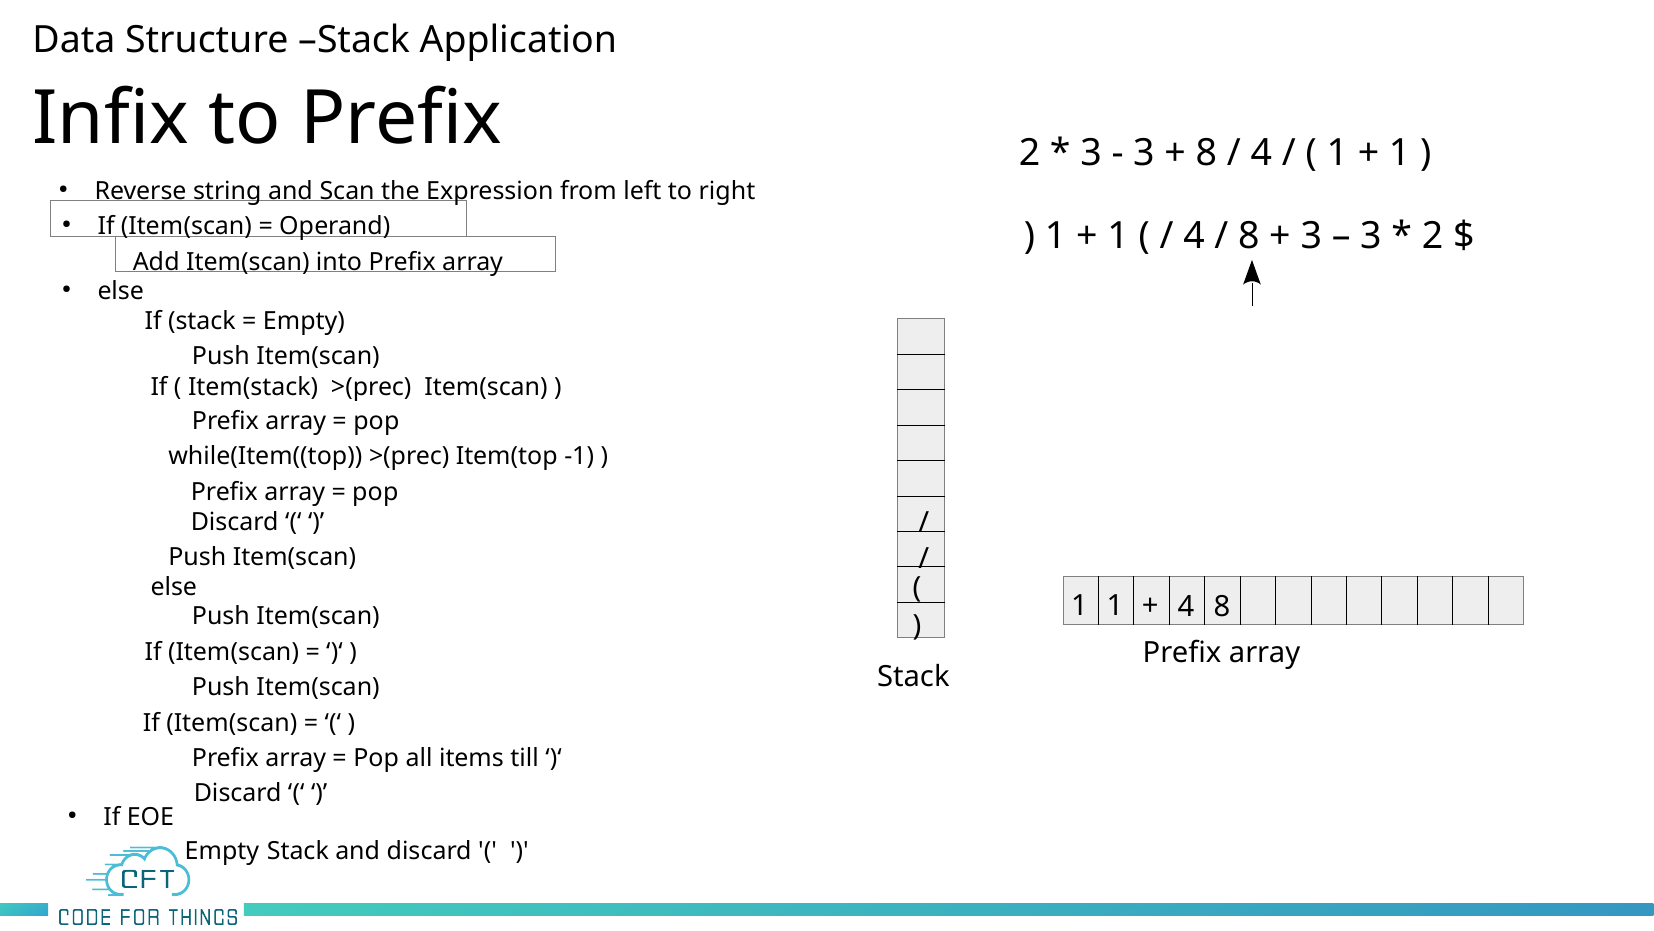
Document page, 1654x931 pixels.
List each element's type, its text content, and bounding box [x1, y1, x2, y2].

text_box Prefix array = Pop all items till ‘)‘ [141, 732, 685, 792]
text_box Prefix array = pop [141, 395, 498, 430]
text_box [1418, 576, 1452, 625]
text_box [1312, 576, 1346, 625]
text_box Add Item(scan) into Prefix array [82, 236, 780, 286]
text_box Push Item(scan) [141, 661, 473, 706]
text_box If (Item(scan) = ‘(‘ ) [92, 696, 449, 756]
text_box Prefix array = pop [140, 466, 442, 526]
text_box [897, 461, 945, 496]
text_box [1241, 576, 1275, 624]
text_box ) 1 + 1 ( / 4 / 8 + 3 – 3 * 2 $ [973, 200, 1577, 260]
text_box 8 [1211, 577, 1248, 627]
text_box [1453, 576, 1488, 625]
text_box [897, 532, 903, 559]
text_box Reverse string and Scan the Expression from left to right [44, 165, 960, 225]
text_box else [100, 561, 243, 621]
text_box 2 * 3 - 3 + 8 / 4 / ( 1 + 1 ) [968, 118, 1554, 178]
text_box Stack [862, 647, 973, 697]
text_box 1 [1056, 576, 1105, 627]
text_box Prefix array [1128, 624, 1341, 674]
text_box [897, 355, 945, 389]
text_box [1382, 576, 1417, 625]
text_box [1276, 576, 1311, 624]
text_box If ( Item(stack) >(prec) Item(scan) ) [100, 360, 632, 406]
title Data Structure –Stack Application Infix to Prefix [32, 12, 1536, 166]
text_box If EOE [53, 791, 201, 836]
text_box Discard ‘(‘ ‘)’ [143, 767, 475, 812]
text_box Discard ‘(‘ ‘)’ [140, 496, 376, 531]
text_box / [903, 494, 944, 544]
text_box [897, 426, 945, 460]
text_box [897, 390, 945, 425]
text_box Push Item(scan) [141, 590, 414, 625]
text_box [897, 318, 945, 354]
text_box while(Item((top)) >(prec) Item(top -1) ) [118, 430, 762, 489]
text_box Empty Stack and discard '(' ')' [134, 820, 656, 880]
text_box If (Item(scan) = Operand) [47, 200, 491, 260]
text_box [1347, 576, 1381, 625]
text_box [897, 497, 903, 531]
text_box + [1127, 577, 1162, 627]
text_box ( [897, 559, 952, 609]
text_box If (Item(scan) = ‘)‘ ) [94, 625, 508, 671]
text_box Push Item(scan) [118, 531, 390, 576]
text_box [1489, 576, 1524, 625]
picture [59, 846, 237, 925]
text_box 1 [1091, 577, 1127, 627]
text_box If (stack = Empty) [94, 295, 449, 355]
text_box 4 [1162, 577, 1211, 627]
text_box / [903, 544, 944, 559]
text_box else [47, 265, 213, 325]
text_box Push Item(scan) [141, 330, 473, 390]
text_box ) [897, 609, 943, 646]
